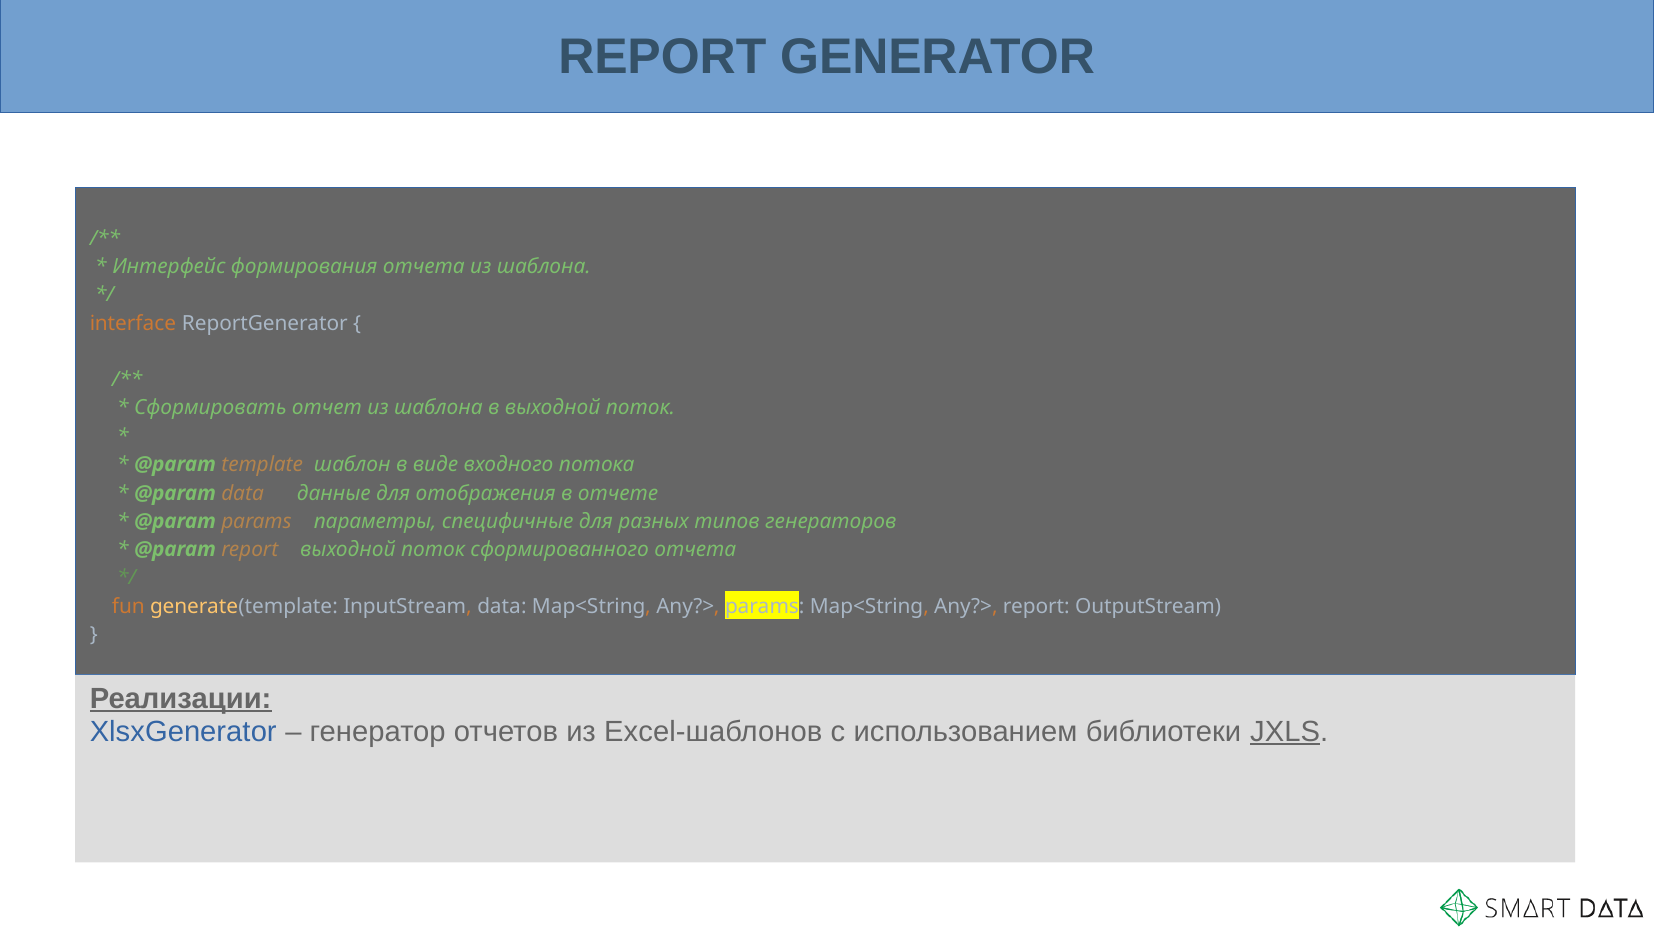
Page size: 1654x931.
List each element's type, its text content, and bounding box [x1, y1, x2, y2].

picture [1434, 883, 1654, 931]
text_box Реализации: XlsxGenerator – генератор отчетов из Excel-шаблонов с использованием библиотеки JXLS. [75, 674, 1576, 863]
text_box REPORT GENERATOR [0, 0, 1654, 113]
text_box /** * Интерфейс формирования отчета из шаблона. */ interface ReportGenerator { /** * Сформировать отчет из шаблона в выходной поток. * * @param template шаблон в виде входного потока * @param data данные для отображения в отчете * @param params параметры, специфичные для разных типов генераторов * @param report выходной поток сформированного отчета */ fun generate(template: InputStream, data: Map<String, Any?>, params: Map<String, Any?>, report: OutputStream) } [75, 187, 1576, 674]
